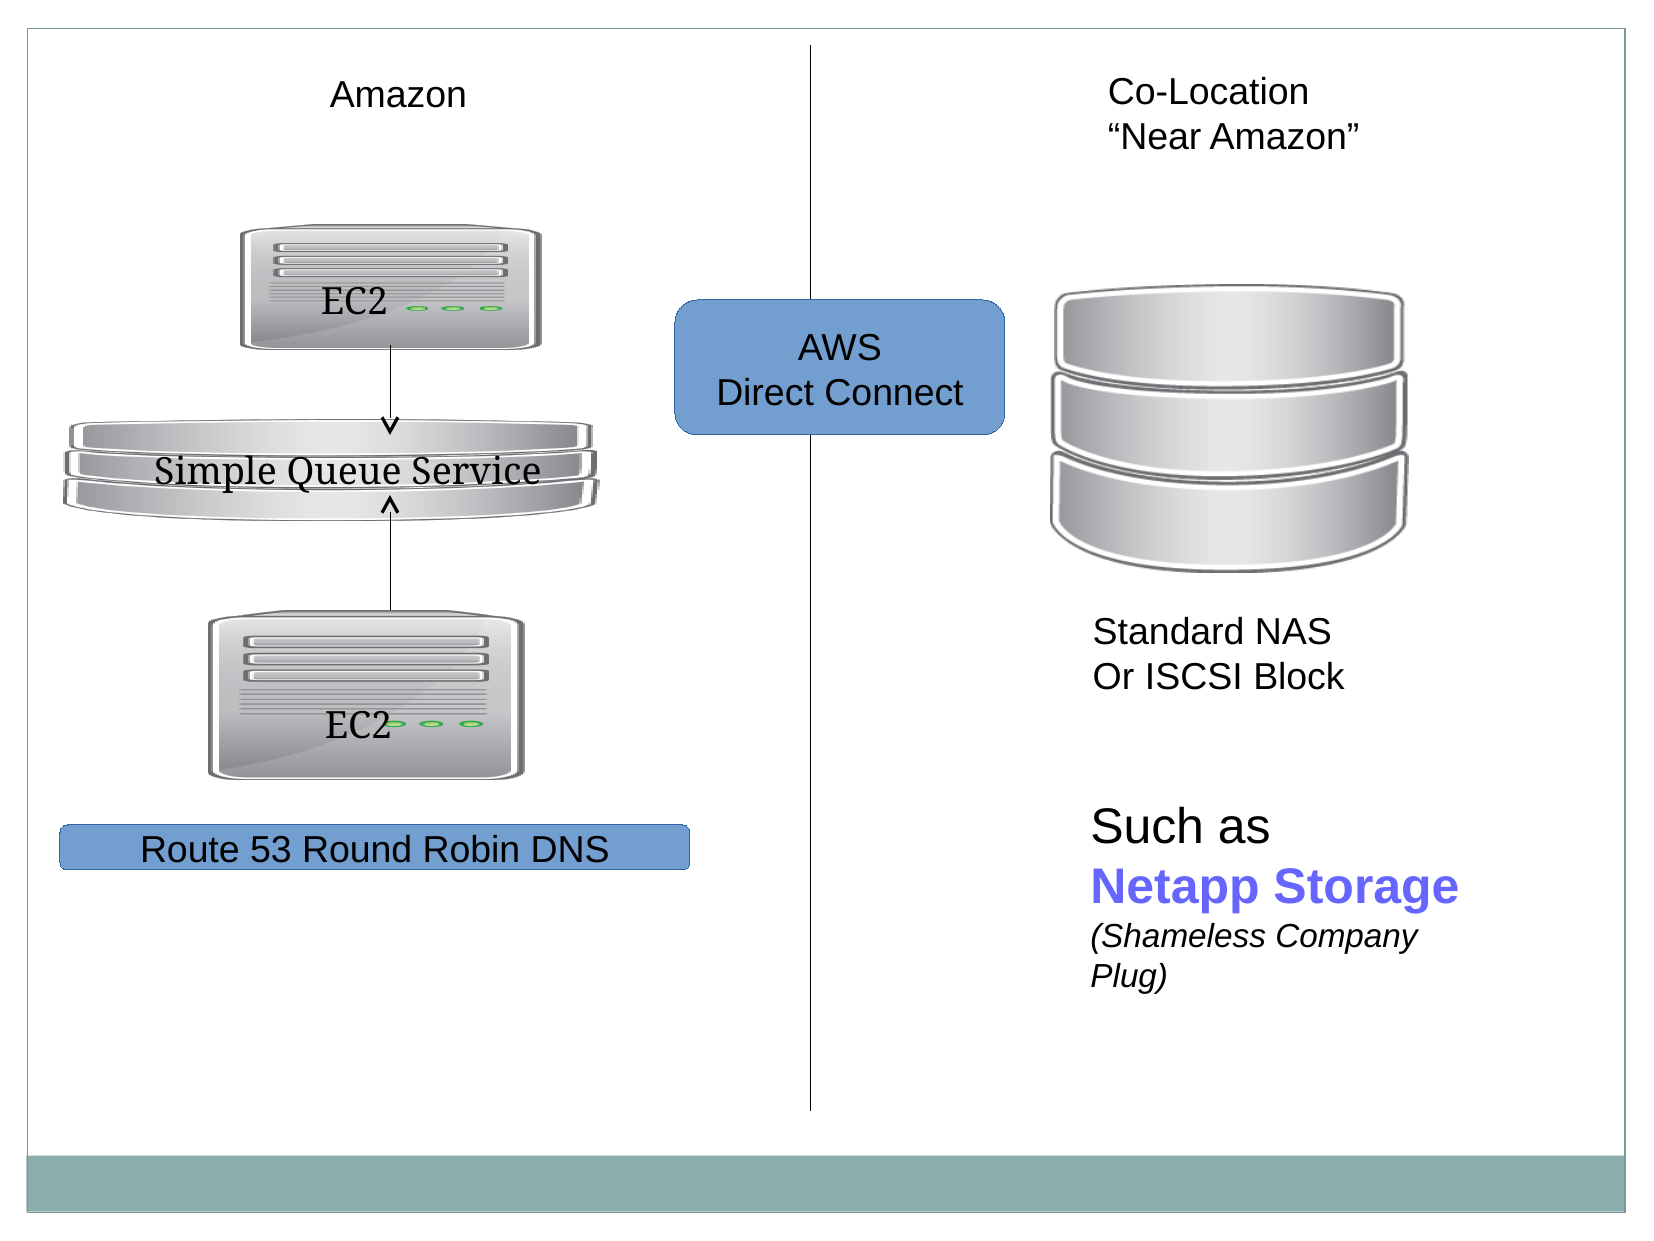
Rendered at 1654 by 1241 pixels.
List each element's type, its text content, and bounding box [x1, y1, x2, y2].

text_box AWS Direct Connect [674, 299, 1005, 435]
picture [386, 419, 394, 426]
picture [63, 419, 600, 521]
text_box EC2 [310, 693, 408, 754]
text_box EC2 [306, 269, 404, 330]
picture [1050, 284, 1409, 574]
text_box Route 53 Round Robin DNS [59, 824, 690, 870]
picture [208, 610, 525, 780]
text_box Standard NAS Or ISCSI Block [1077, 599, 1360, 750]
text_box Amazon [314, 63, 482, 123]
text_box Co-Location “Near Amazon” [1093, 59, 1375, 165]
text_box Such as Netapp Storage (Shameless Company Plug) [1075, 786, 1498, 1002]
picture [240, 224, 542, 350]
text_box Simple Queue Service [139, 439, 558, 500]
